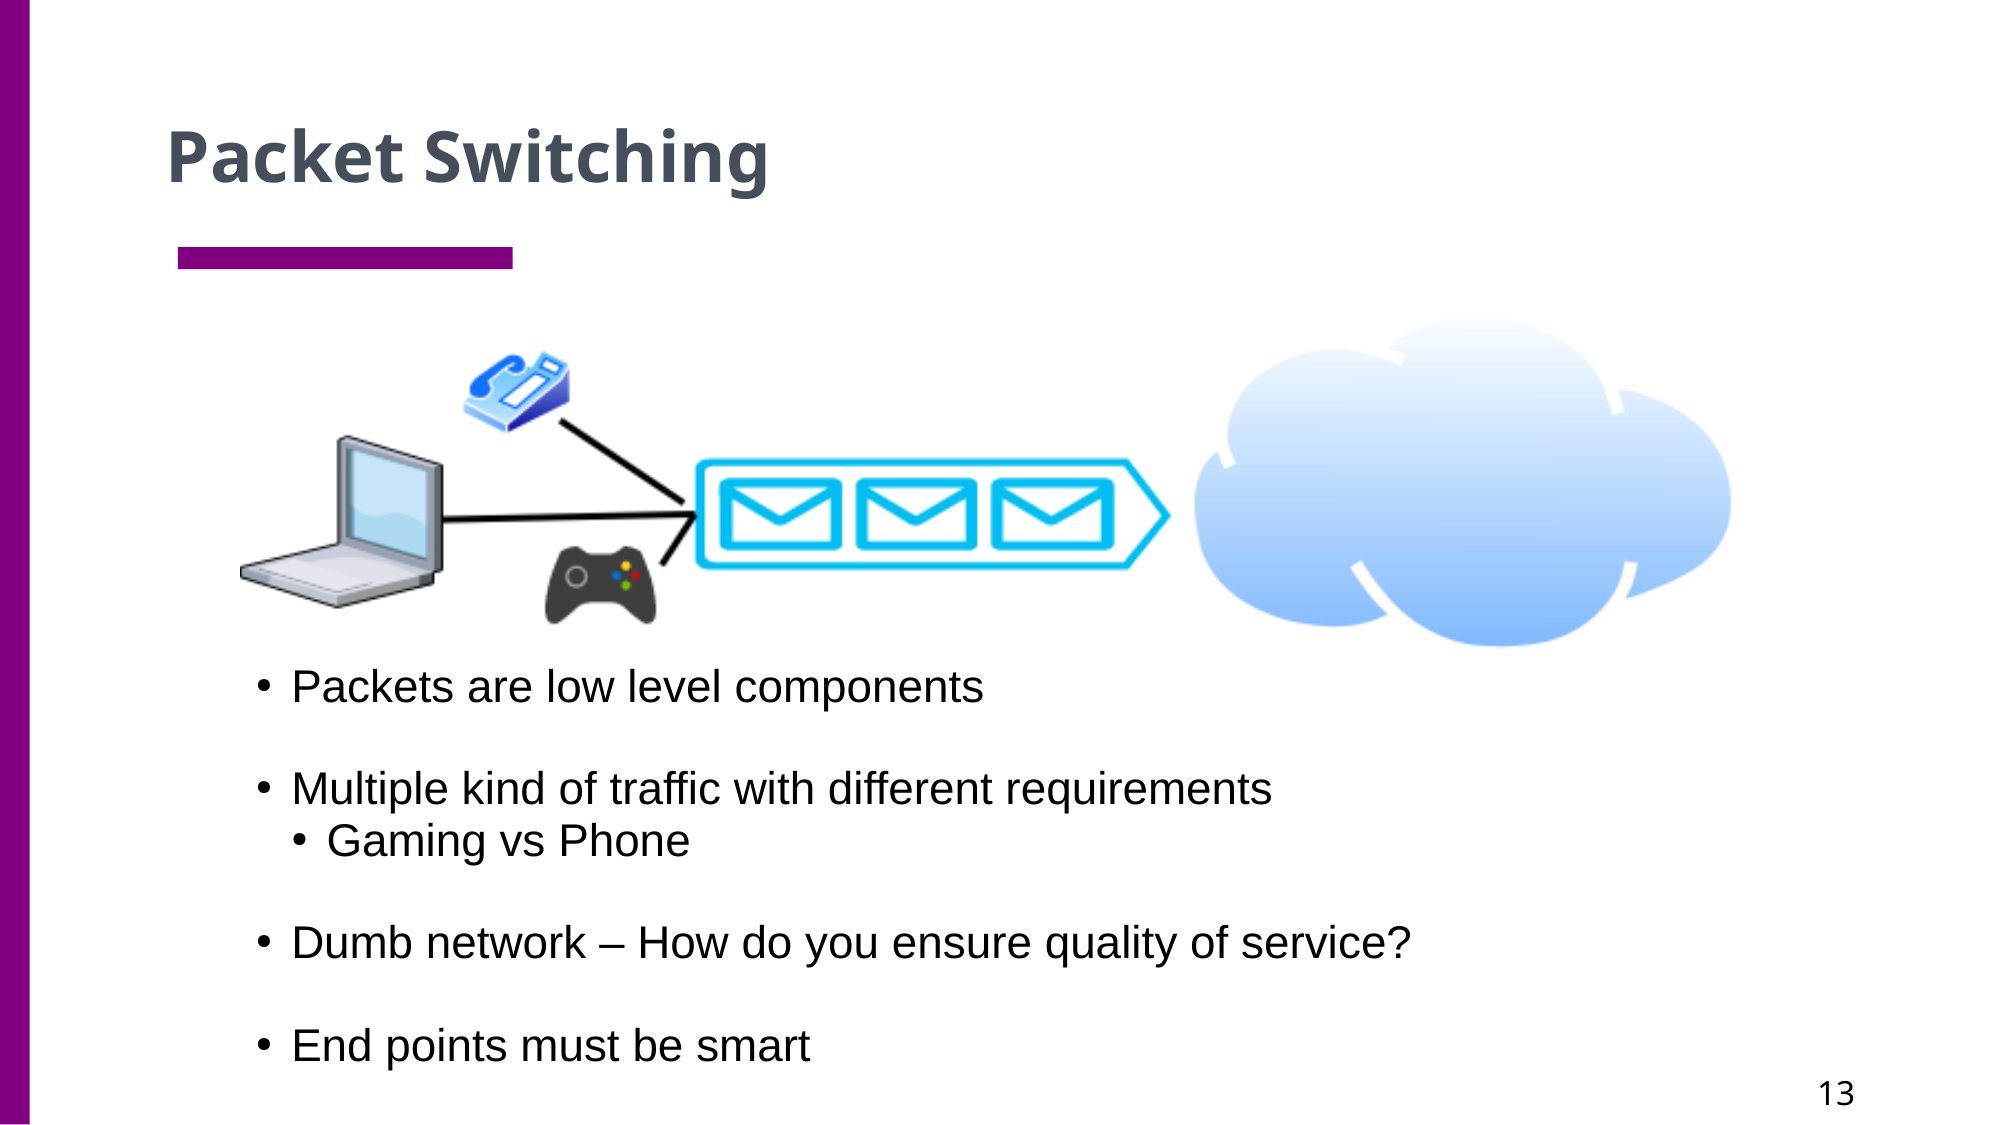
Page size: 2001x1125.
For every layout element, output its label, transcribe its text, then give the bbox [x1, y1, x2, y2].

picture [240, 303, 1747, 661]
text_box Packet Switching [151, 0, 1849, 212]
text_box Packets are low level components Multiple kind of traffic with different requirements Gaming vs Phone Dumb network – How do you ensure quality of service? End points must be smart [241, 653, 1756, 1125]
